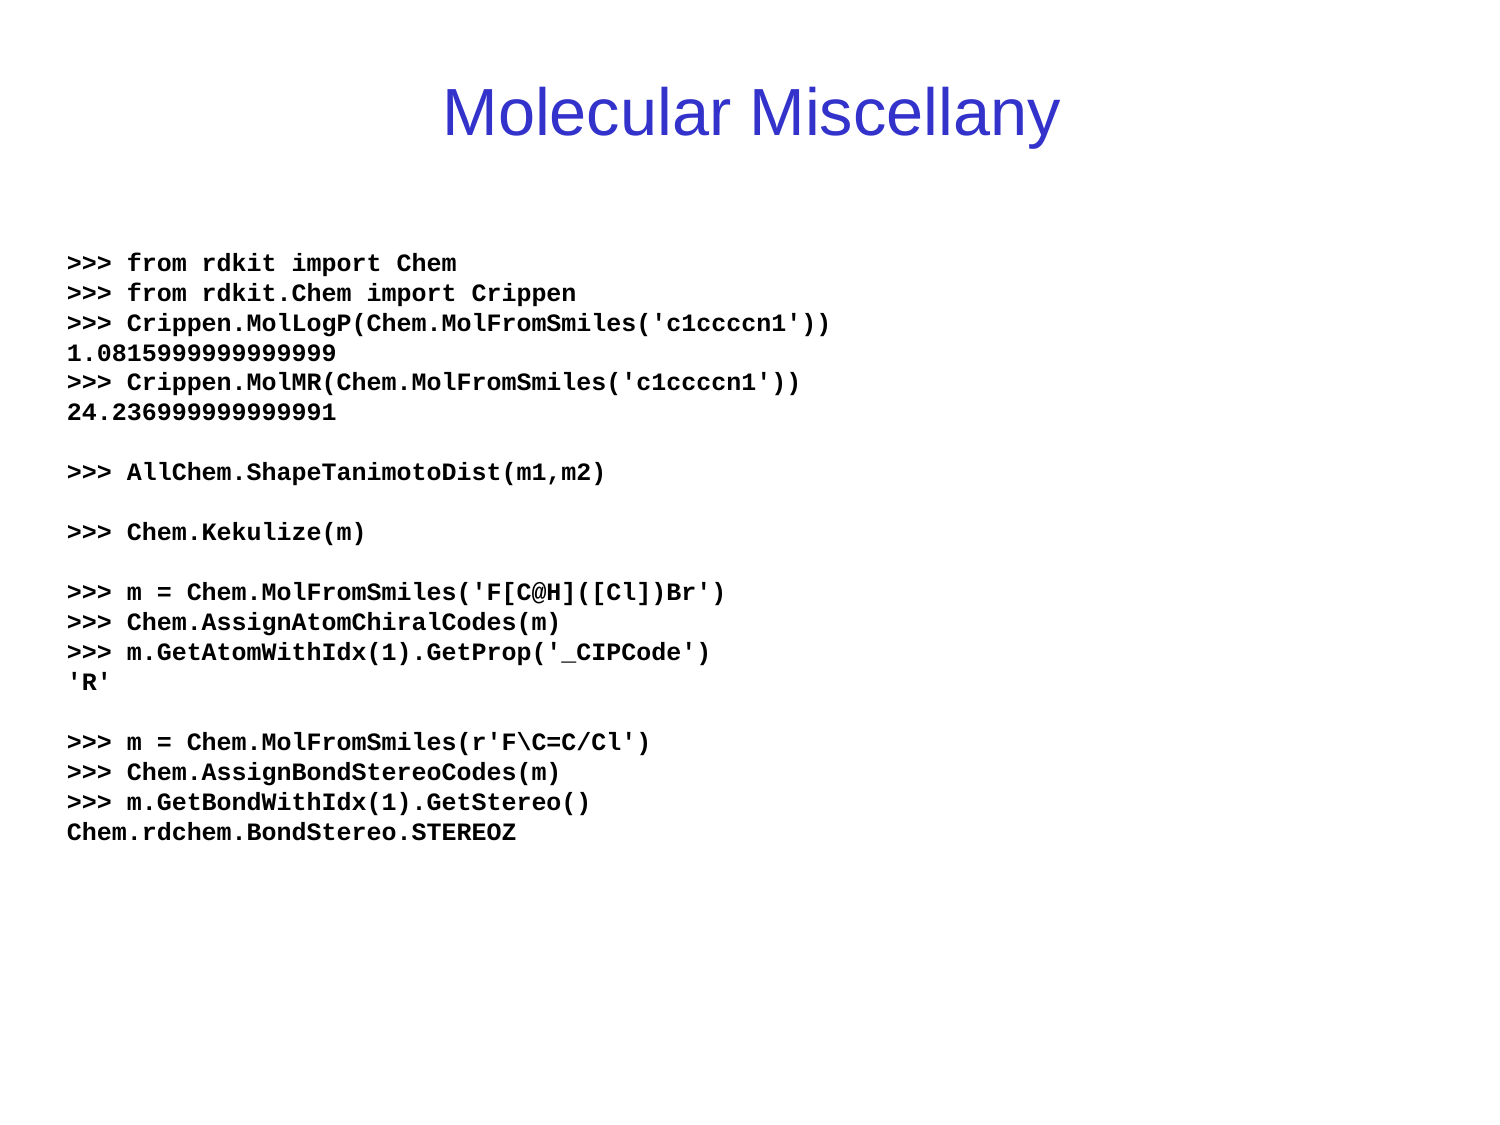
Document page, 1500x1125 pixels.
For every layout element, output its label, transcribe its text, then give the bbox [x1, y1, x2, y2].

text_box >>> from rdkit import Chem >>> from rdkit.Chem import Crippen >>> Crippen.MolLogP(Chem.MolFromSmiles('c1ccccn1')) 1.0815999999999999 >>> Crippen.MolMR(Chem.MolFromSmiles('c1ccccn1')) 24.236999999999991 >>> AllChem.ShapeTanimotoDist(m1,m2) >>> Chem.Kekulize(m) >>> m = Chem.MolFromSmiles('F[C@H]([Cl])Br') >>> Chem.AssignAtomChiralCodes(m) >>> m.GetAtomWithIdx(1).GetProp('_CIPCode') 'R' >>> m = Chem.MolFromSmiles(r'F\C=C/Cl') >>> Chem.AssignBondStereoCodes(m) >>> m.GetBondWithIdx(1).GetStereo() Chem.rdchem.BondStereo.STEREOZ [52, 238, 1200, 853]
title Molecular Miscellany [116, 14, 1388, 203]
